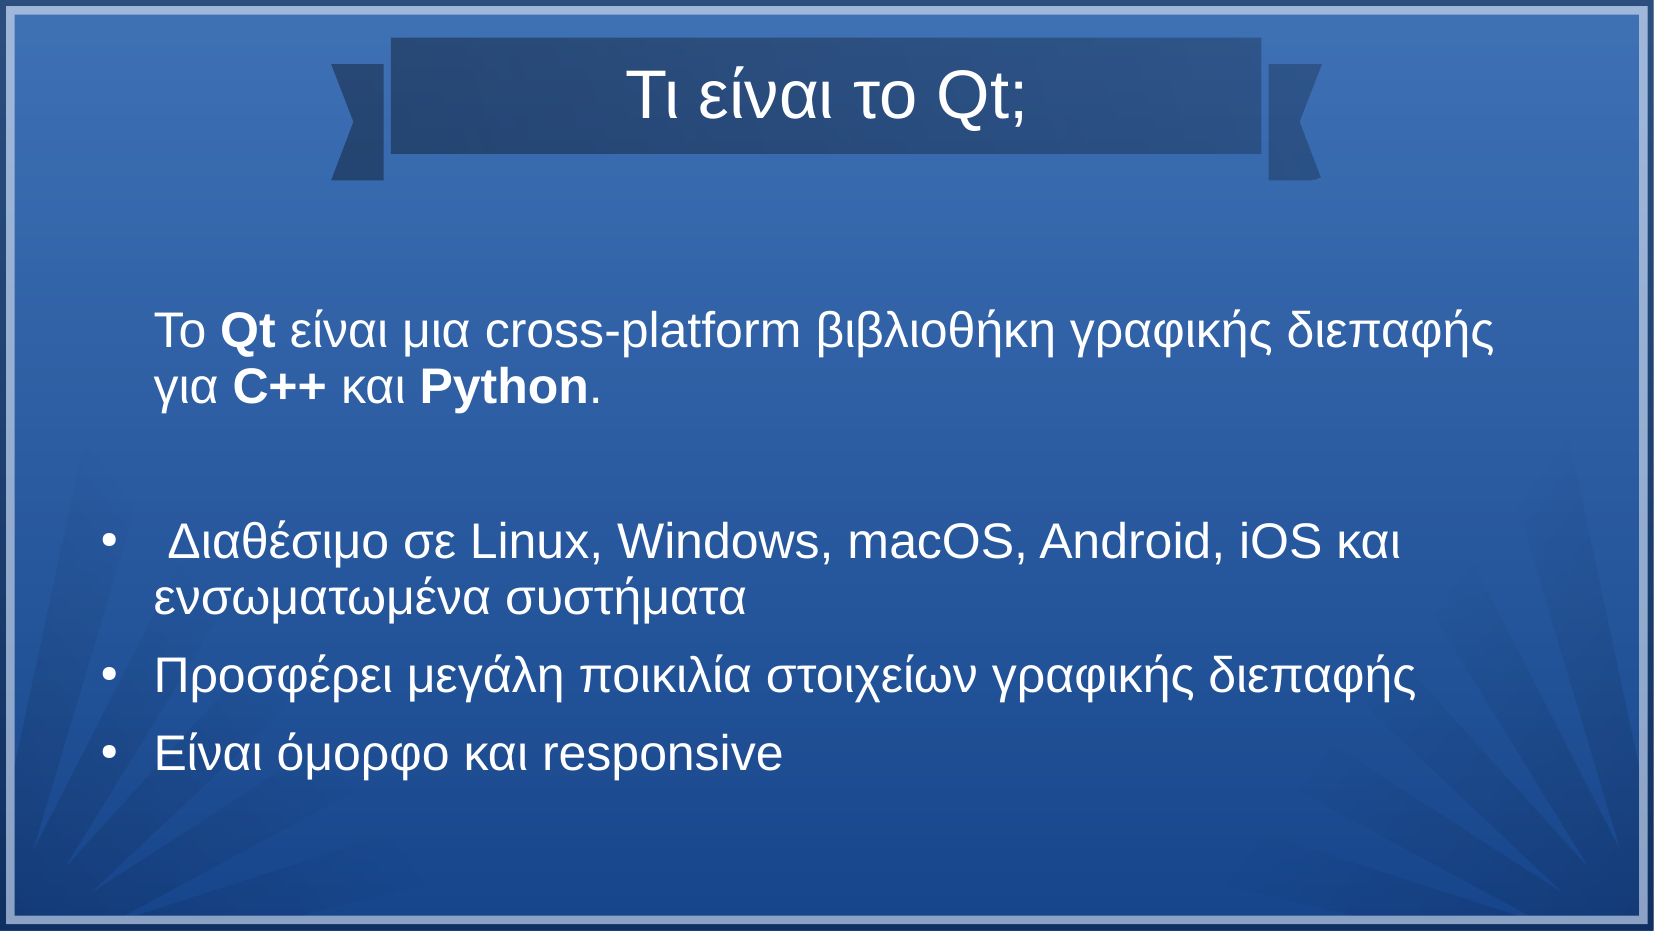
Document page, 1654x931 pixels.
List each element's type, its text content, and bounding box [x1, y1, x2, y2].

title Τι είναι το Qt; [389, 35, 1264, 154]
list Το Qt είναι μια cross-platform βιβλιοθήκη γραφικής διεπαφής για C++ και Python. Διαθέσιμο σε Linux, Windows, macOS, Android, iOS και ενσωματωμένα συστήματα Προσφέρει μεγάλη ποικιλία στοιχείων γραφικής διεπαφής Είναι όμορφο και responsive [82, 224, 1571, 848]
